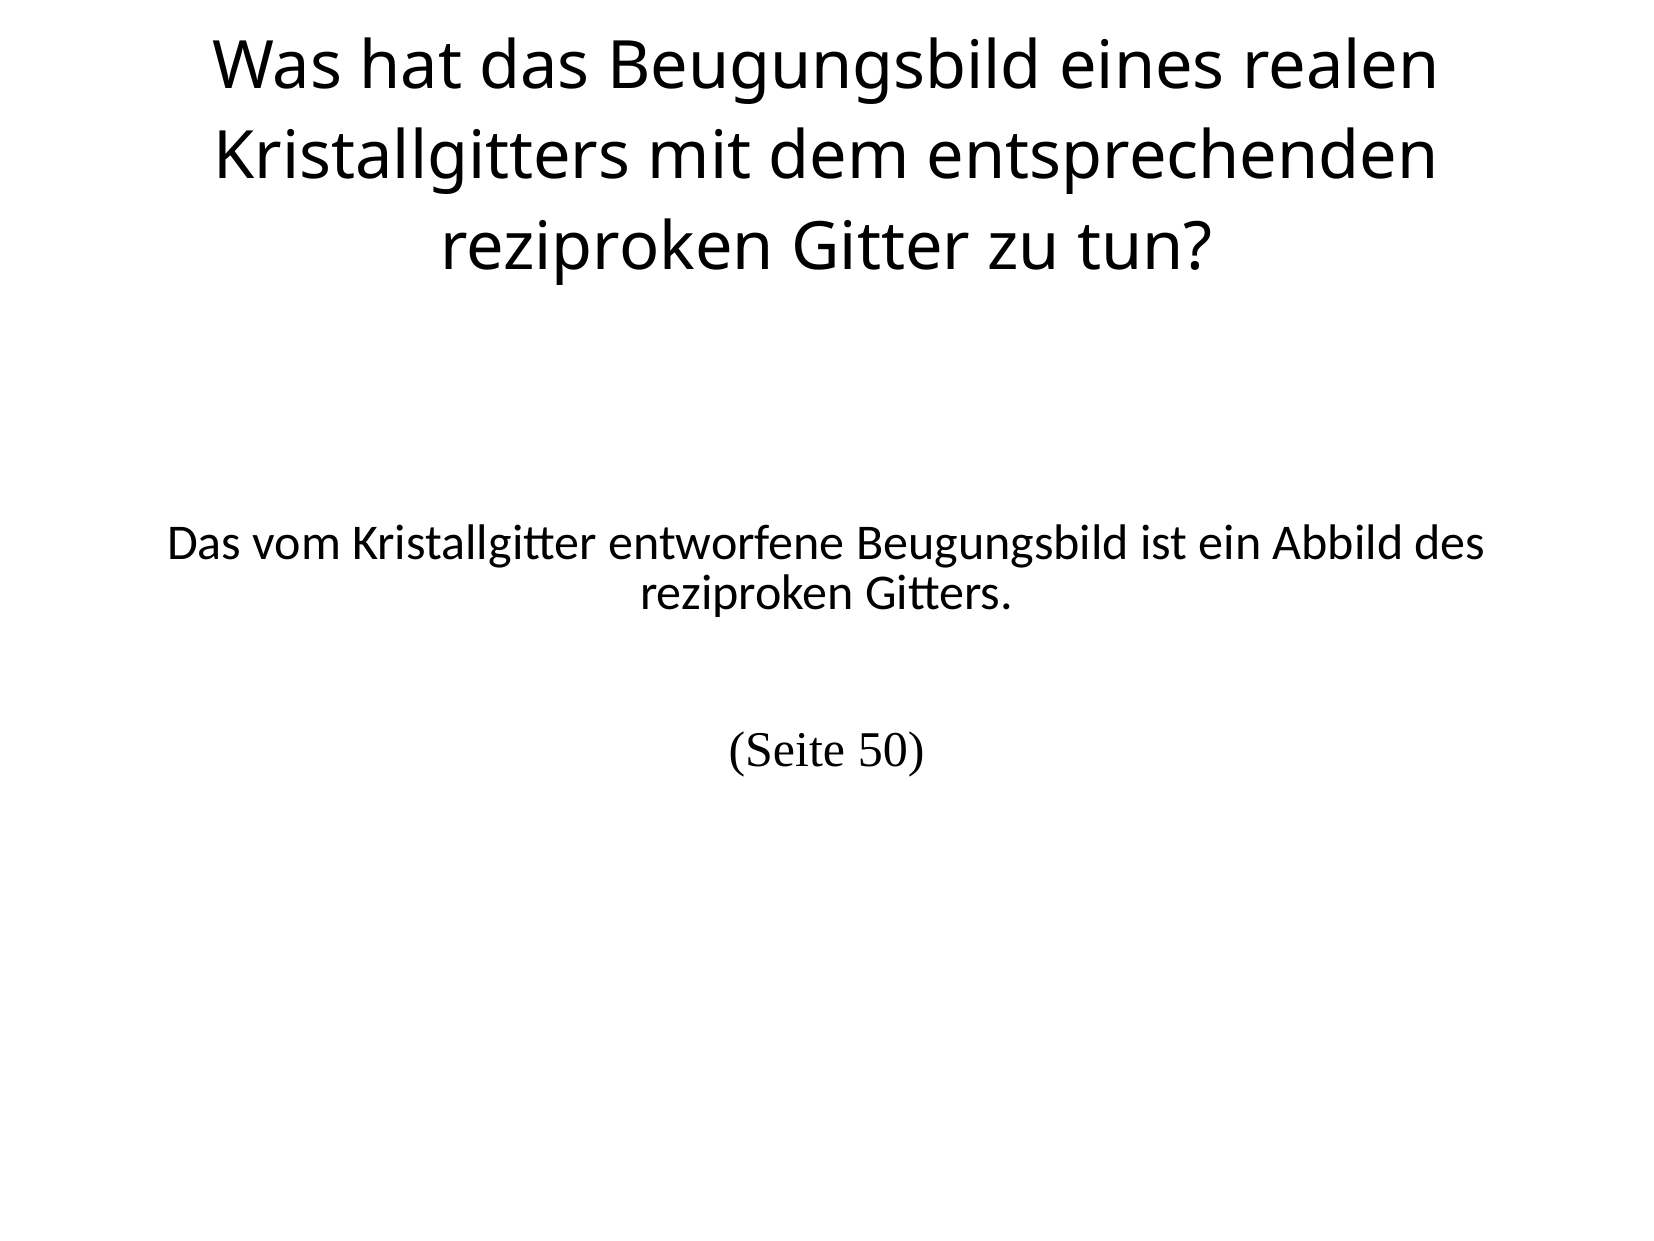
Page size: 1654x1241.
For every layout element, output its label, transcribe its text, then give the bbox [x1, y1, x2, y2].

subtitle Das vom Kristallgitter entworfene Beugungsbild ist ein Abbild des reziproken Gitters. (Seite 50) [82, 290, 1571, 1010]
title Was hat das Beugungsbild eines realen Kristallgitters mit dem entsprechenden reziproken Gitter zu tun? [82, 19, 1571, 287]
